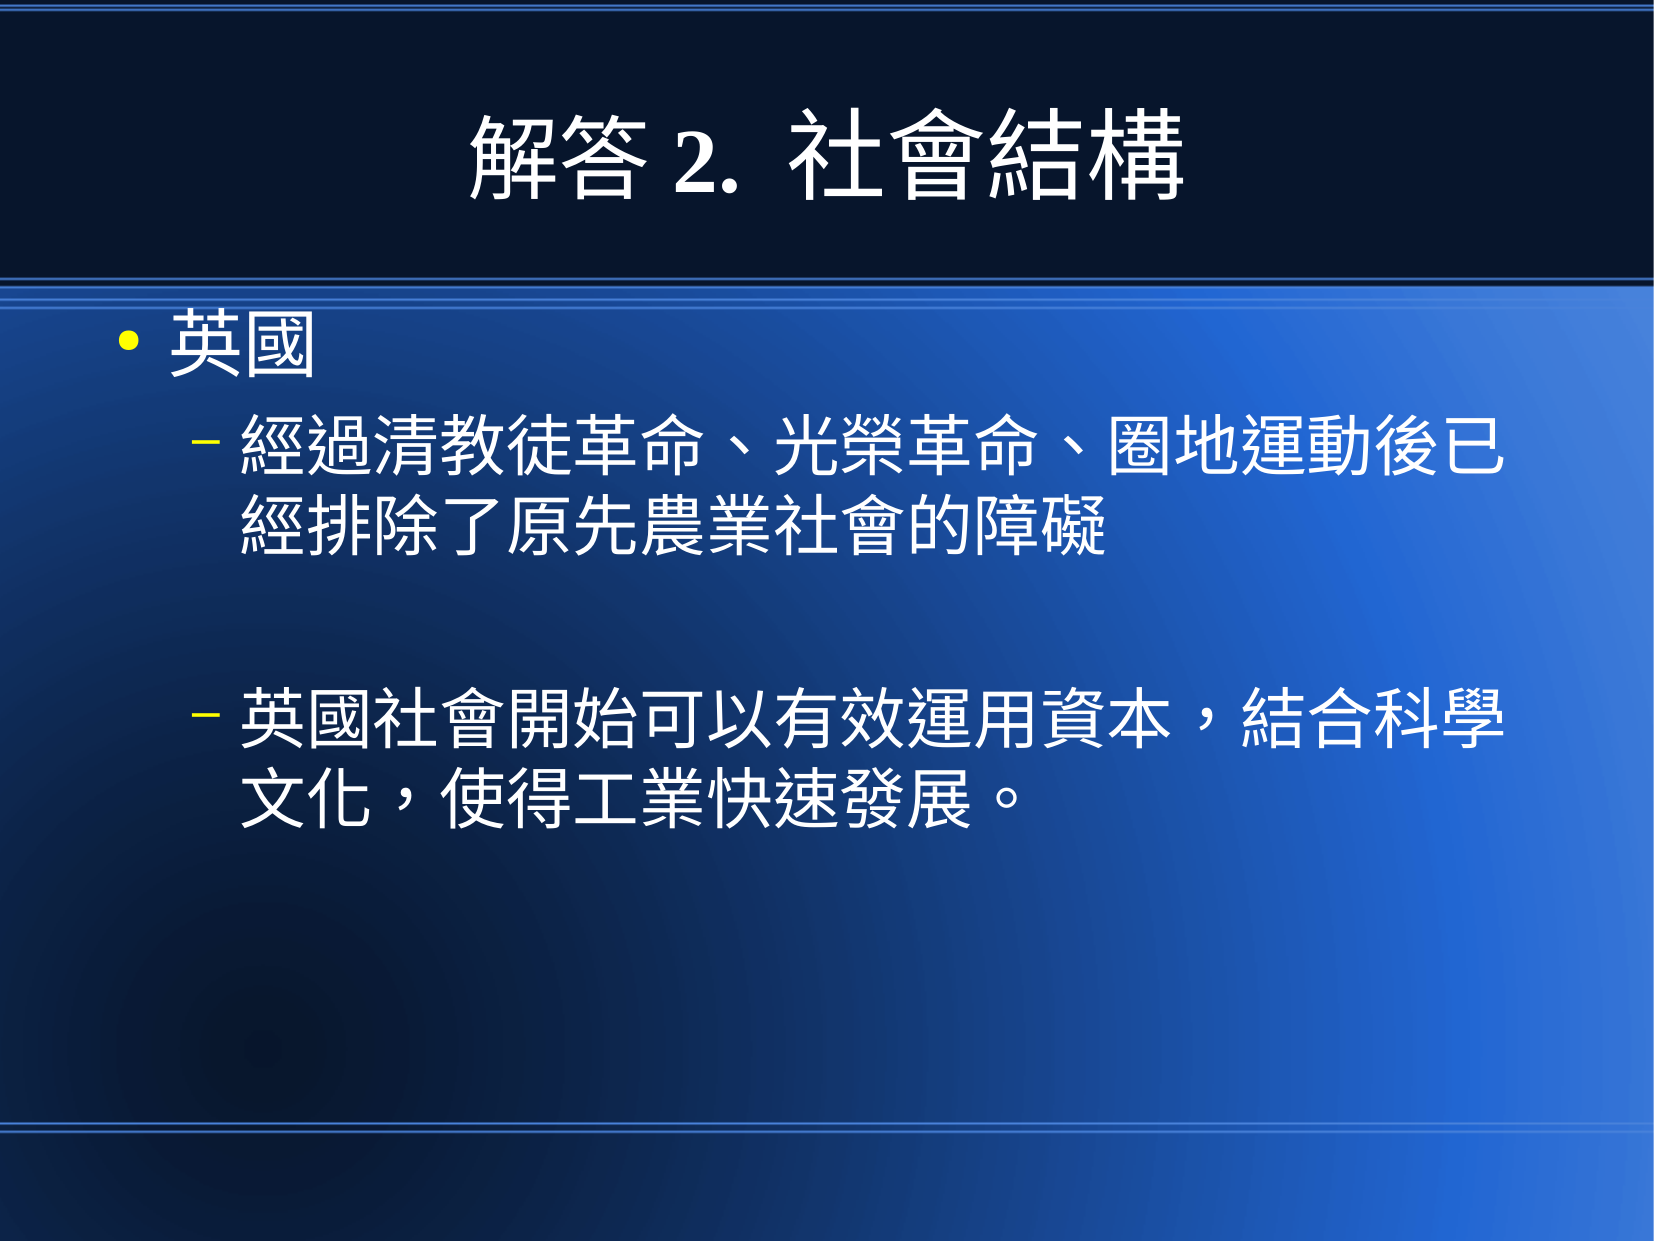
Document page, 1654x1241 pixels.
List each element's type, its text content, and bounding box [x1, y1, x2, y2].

list 英國 經過清教徒革命、光榮革命、圈地運動後已經排除了原先農業社會的障礙 英國社會開始可以有效運用資本，結合科學文化，使得工業快速發展。 [82, 289, 1571, 1108]
picture [0, 0, 1654, 1241]
title 解答2. 社會結構 [82, 49, 1571, 257]
